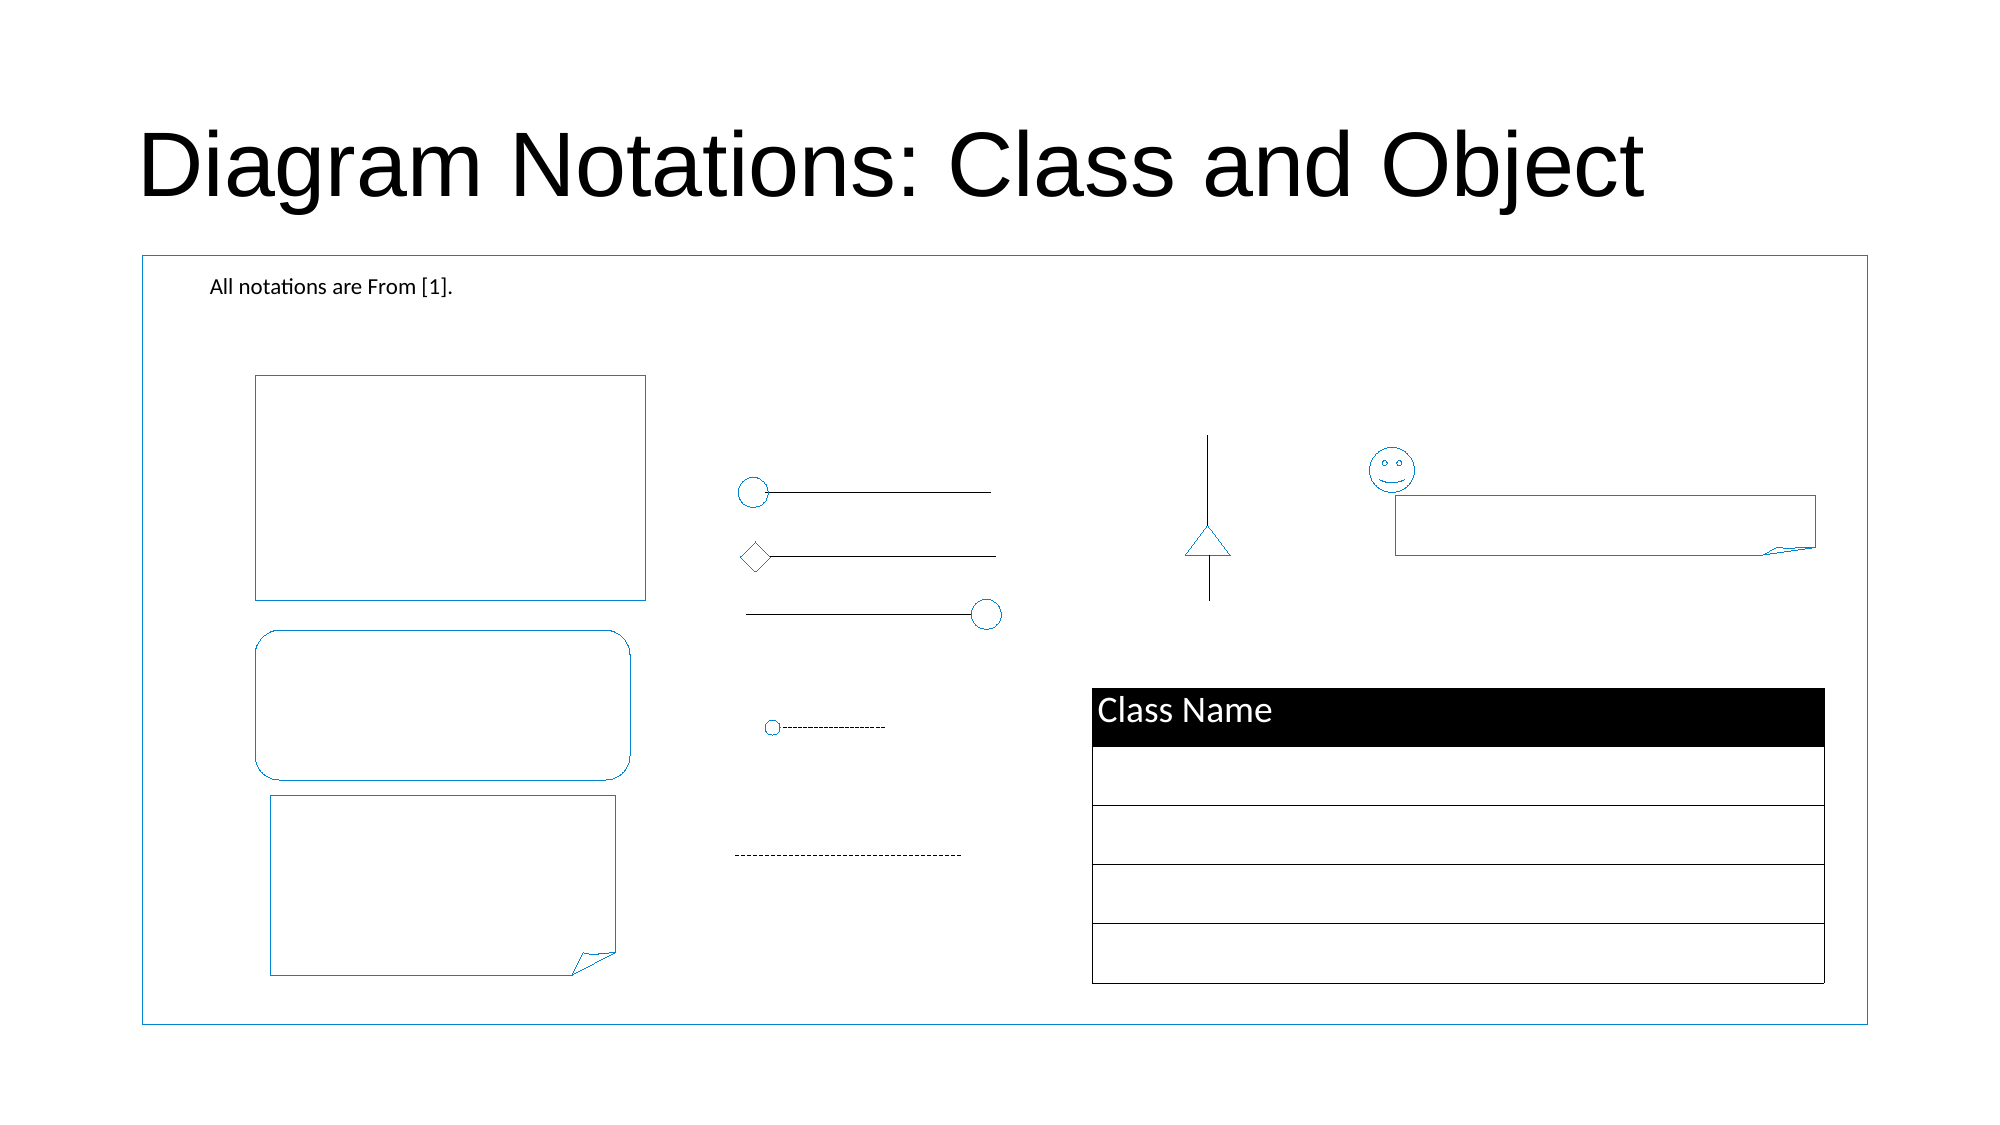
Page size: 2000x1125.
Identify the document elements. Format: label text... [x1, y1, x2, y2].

table_cell [1093, 747, 1824, 805]
title Diagram Notations: Class and Object [137, 59, 1863, 278]
table_header Class Name [1093, 689, 1824, 746]
table_cell [1093, 806, 1824, 864]
text_box All notations are From [1]. [195, 270, 526, 314]
text_box [142, 255, 1868, 1025]
table_cell [1093, 865, 1824, 923]
table_cell [1093, 924, 1824, 983]
